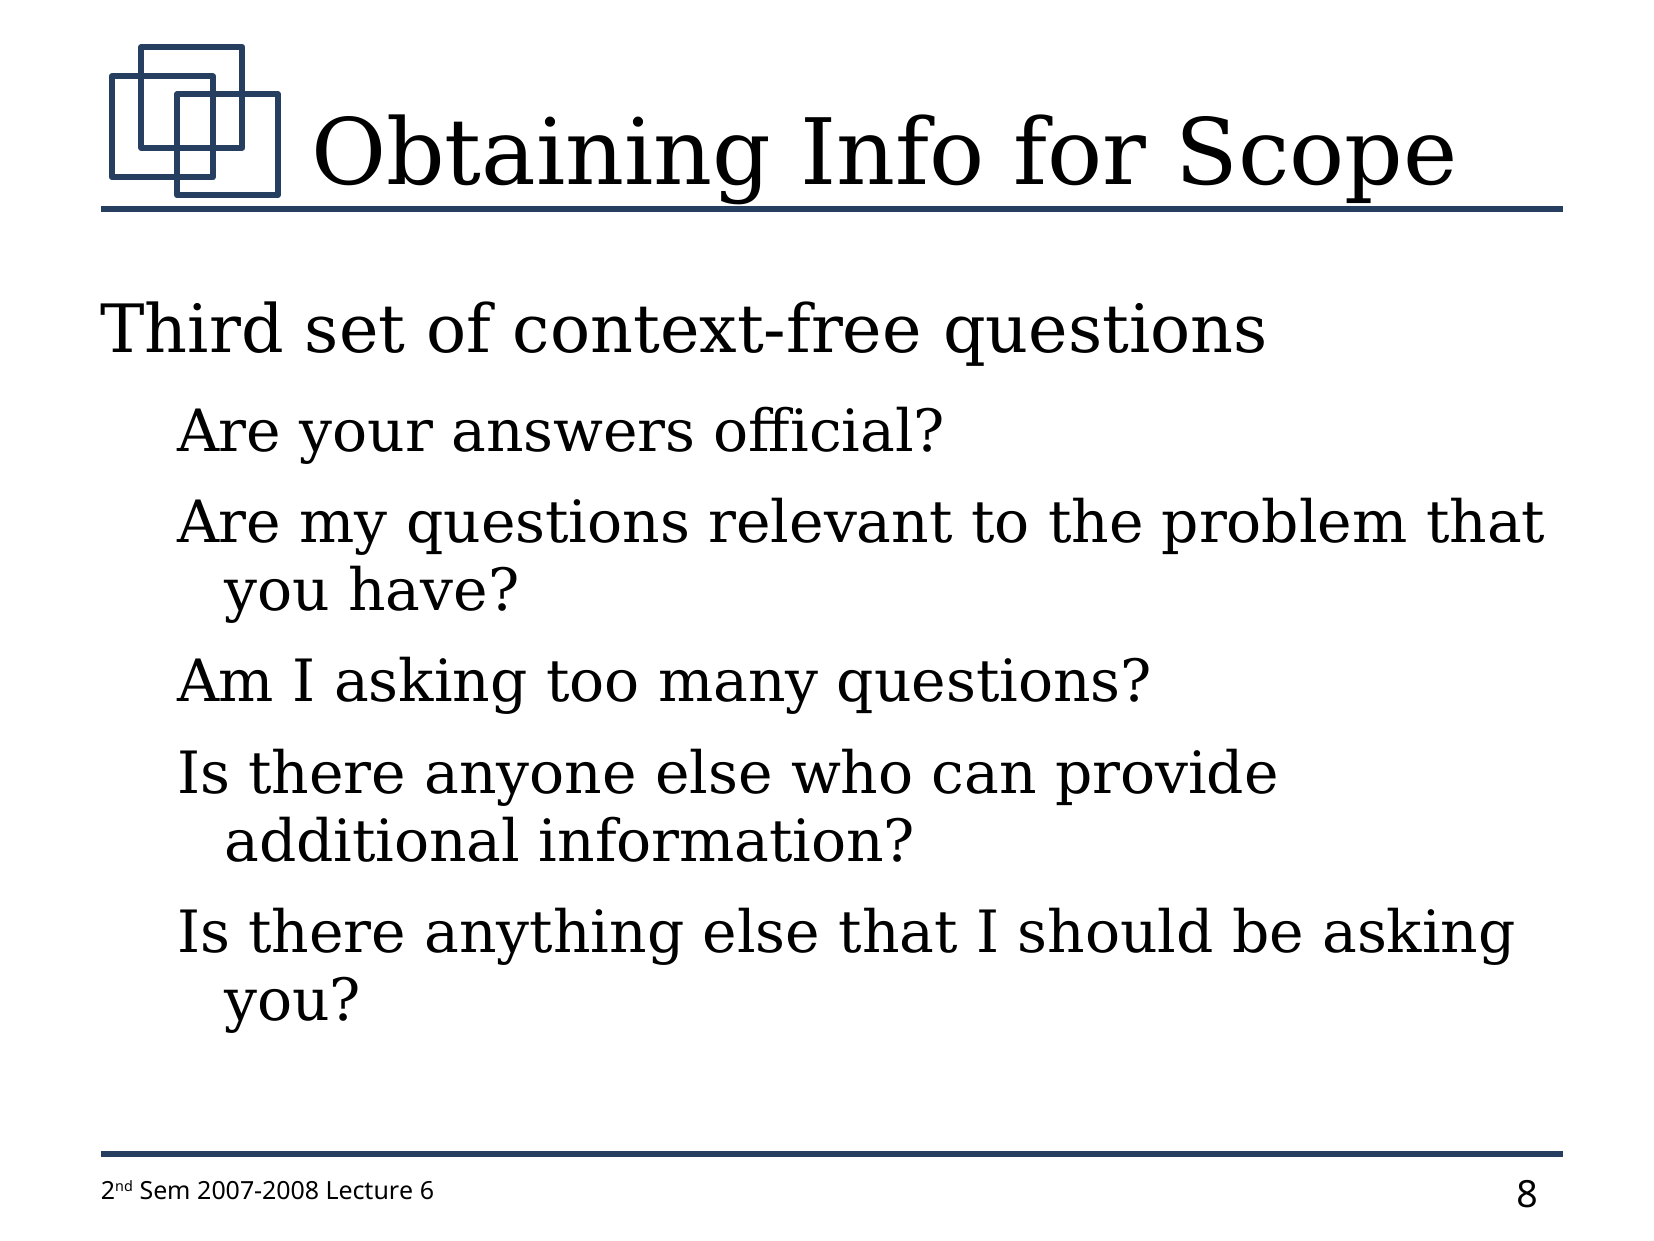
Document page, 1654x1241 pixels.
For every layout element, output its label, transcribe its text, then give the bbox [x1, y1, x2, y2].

list Third set of context-free questions Are your answers official? Are my questions relevant to the problem that you have? Am I asking too many questions? Is there anyone else who can provide additional information? Is there anything else that I should be asking you? [82, 290, 1571, 1109]
title Obtaining Info for Scope [82, 49, 1571, 257]
